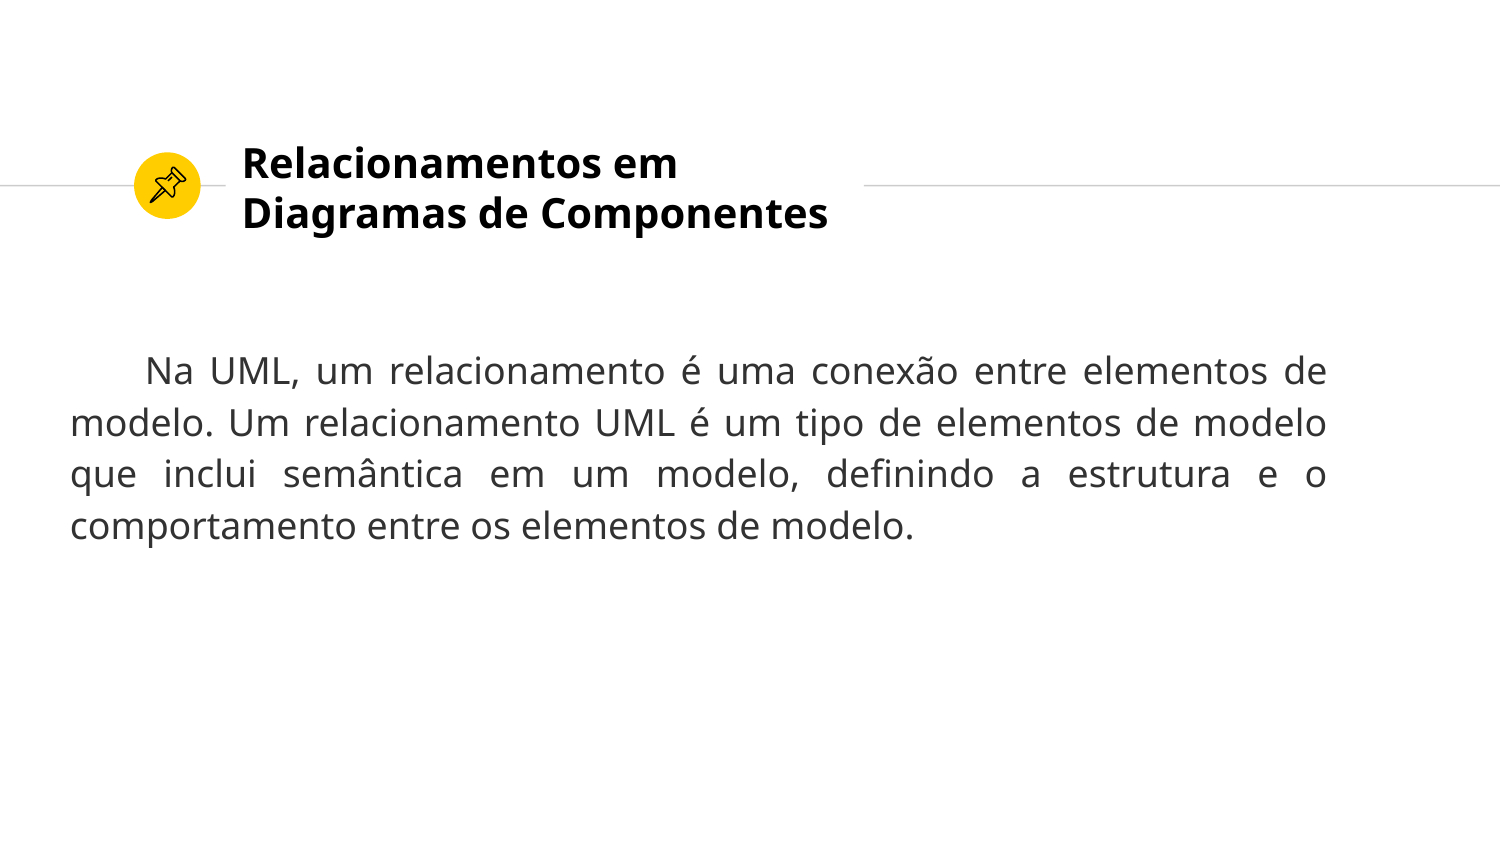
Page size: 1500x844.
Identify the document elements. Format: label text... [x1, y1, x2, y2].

title Relacionamentos em Diagramas de Componentes [226, 151, 909, 223]
list Na UML, um relacionamento é uma conexão entre elementos de modelo. Um relacionamento UML é um tipo de elementos de modelo que inclui semântica em um modelo, definindo a estrutura e o comportamento entre os elementos de modelo. [54, 265, 1344, 776]
